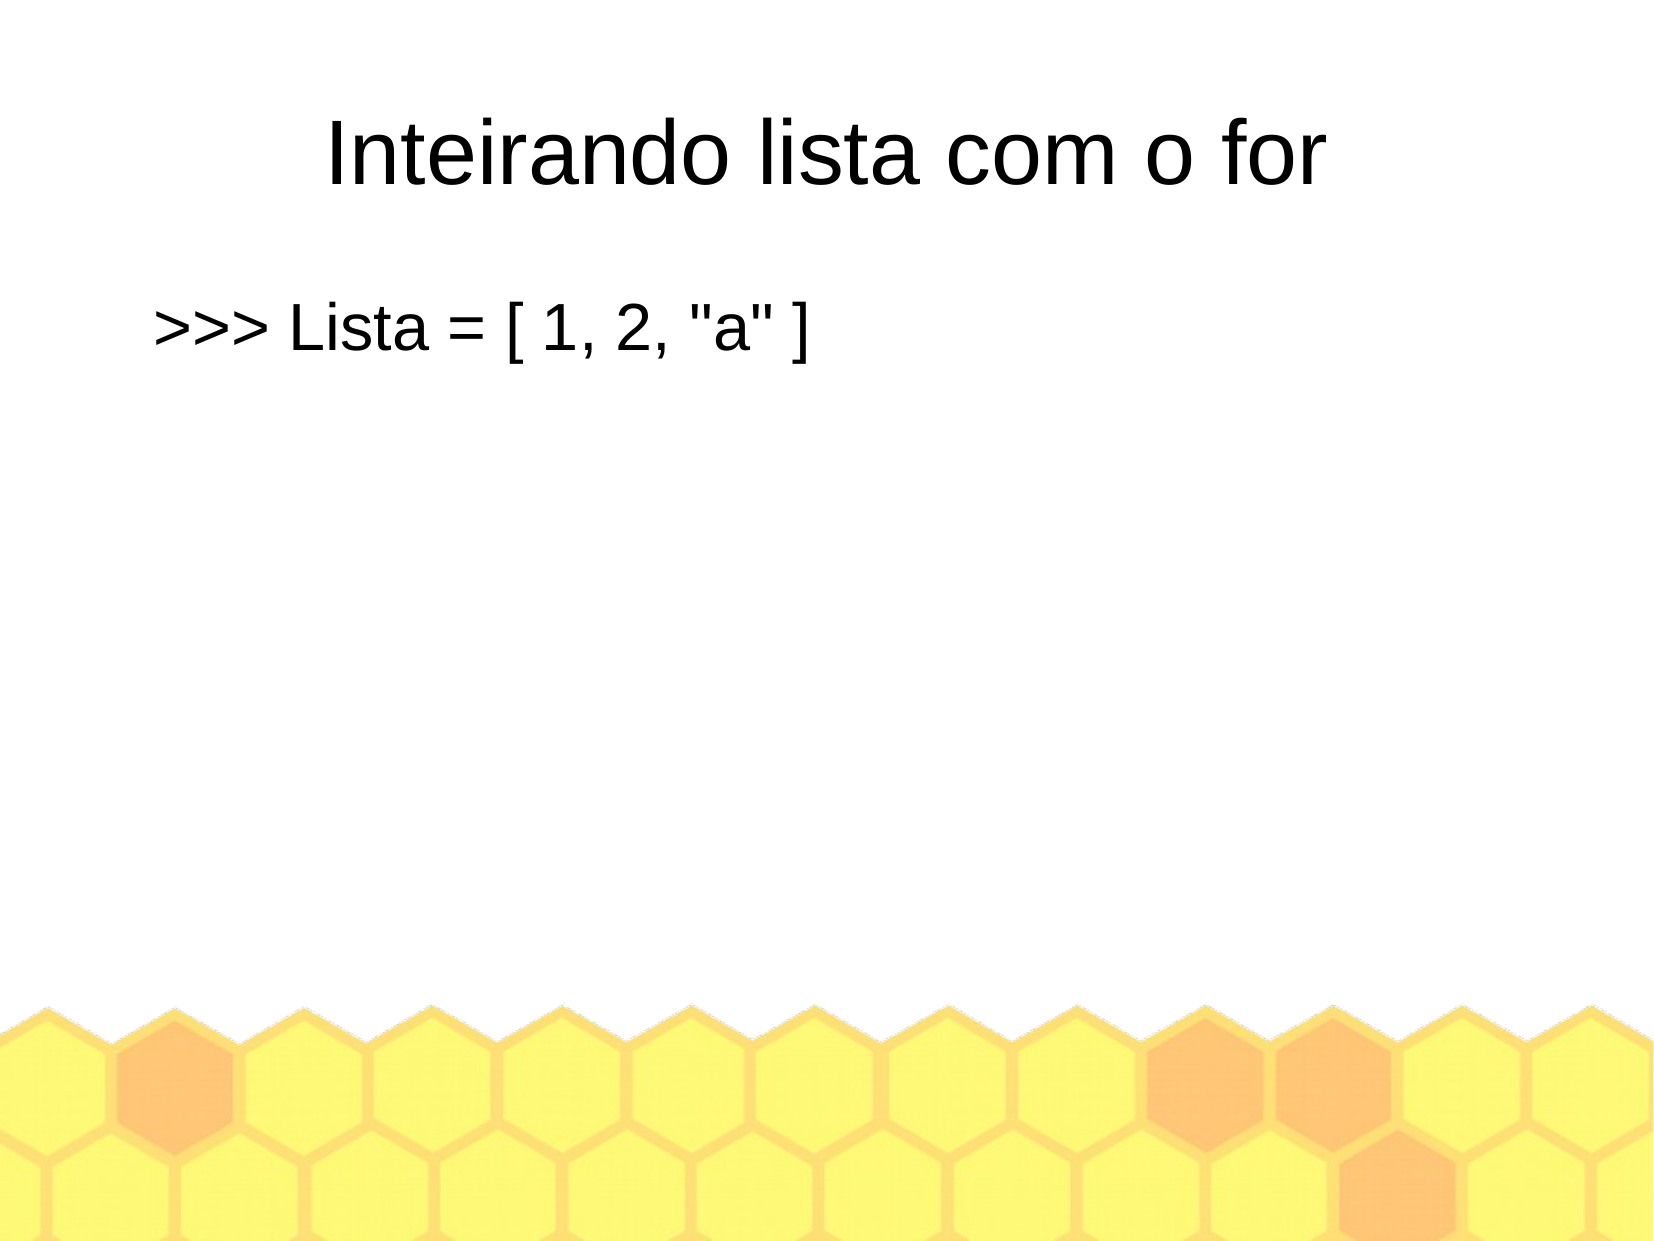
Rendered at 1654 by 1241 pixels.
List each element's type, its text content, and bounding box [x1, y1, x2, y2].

list >>> Lista = [ 1, 2, "a" ] [82, 290, 1571, 1217]
title Inteirando lista com o for [82, 49, 1571, 257]
picture [0, 1001, 1654, 1241]
